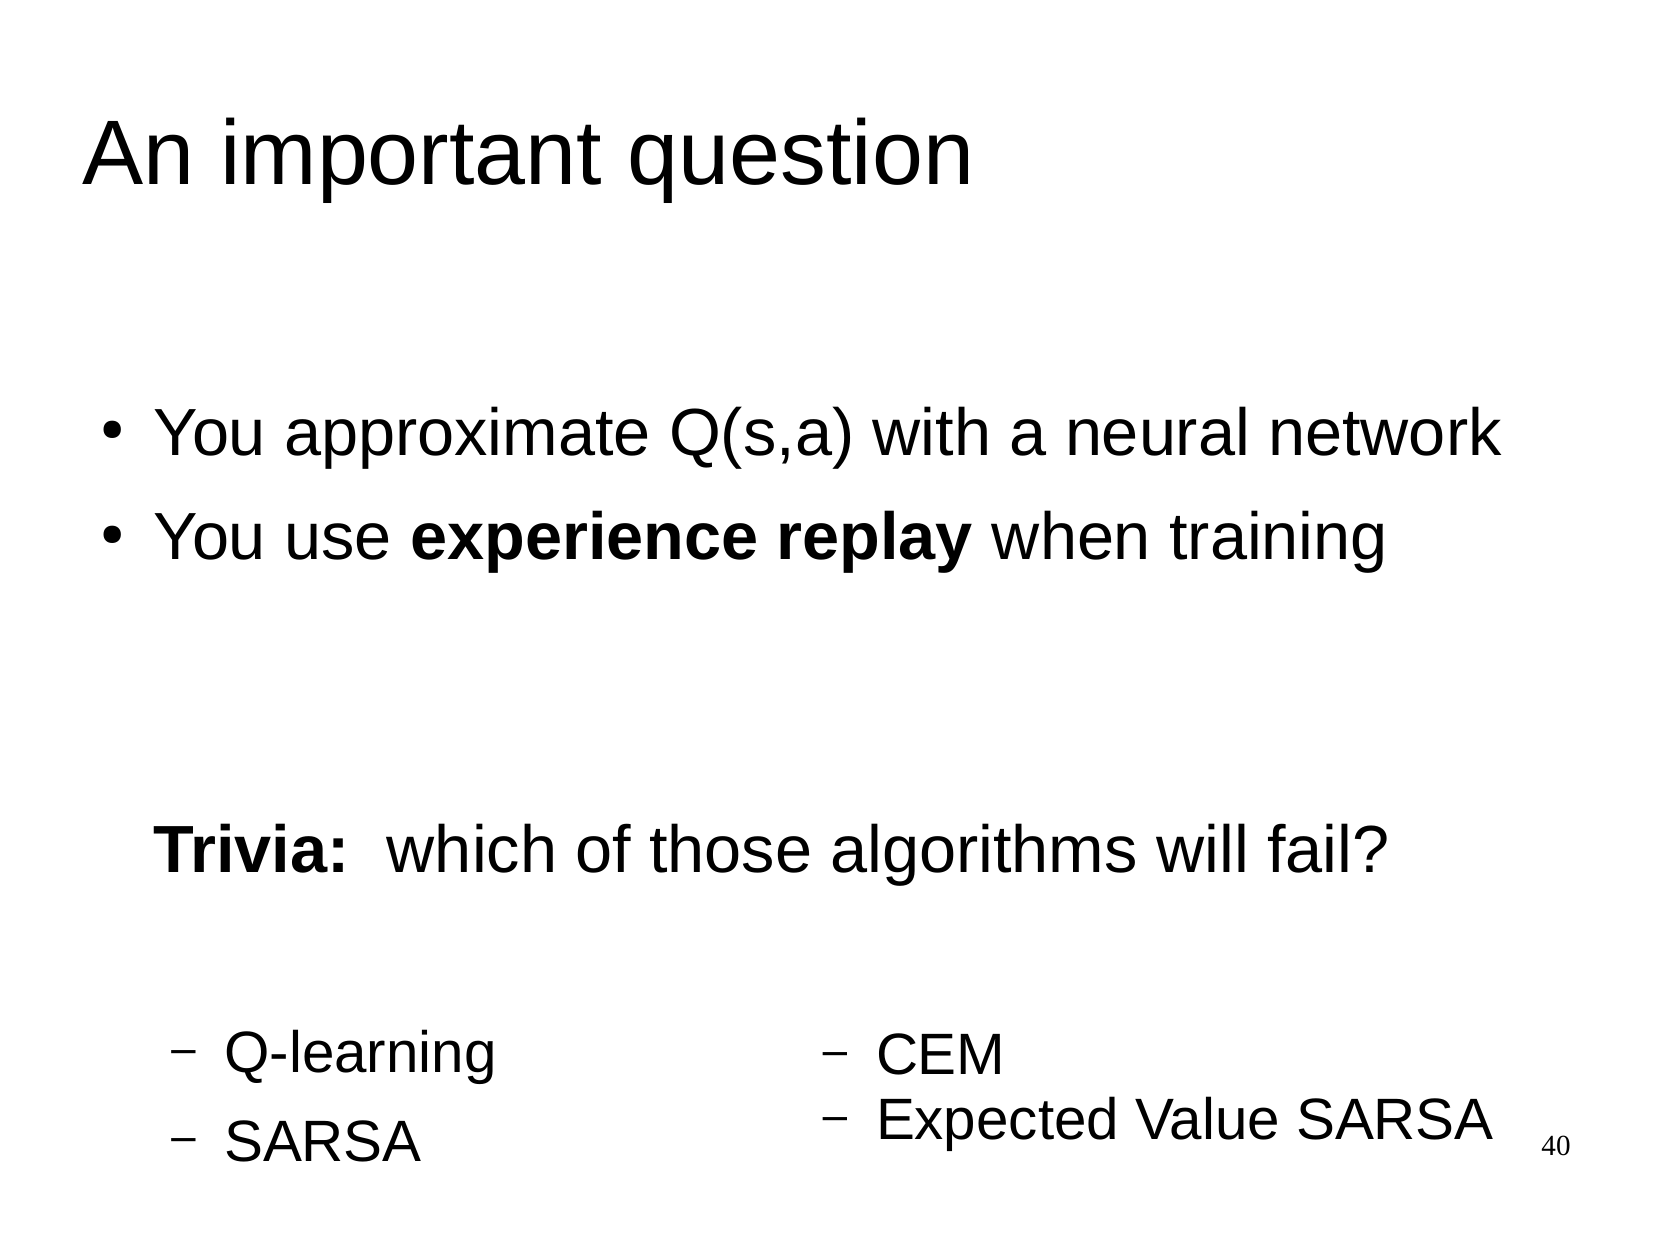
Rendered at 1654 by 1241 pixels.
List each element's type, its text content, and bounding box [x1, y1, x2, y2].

list You approximate Q(s,a) with a neural network You use experience replay when training Trivia: which of those algorithms will fail? Q-learning SARSA [82, 290, 1571, 1241]
title An important question [82, 49, 1571, 257]
text_box CEM Expected Value SARSA [719, 1014, 1654, 1241]
